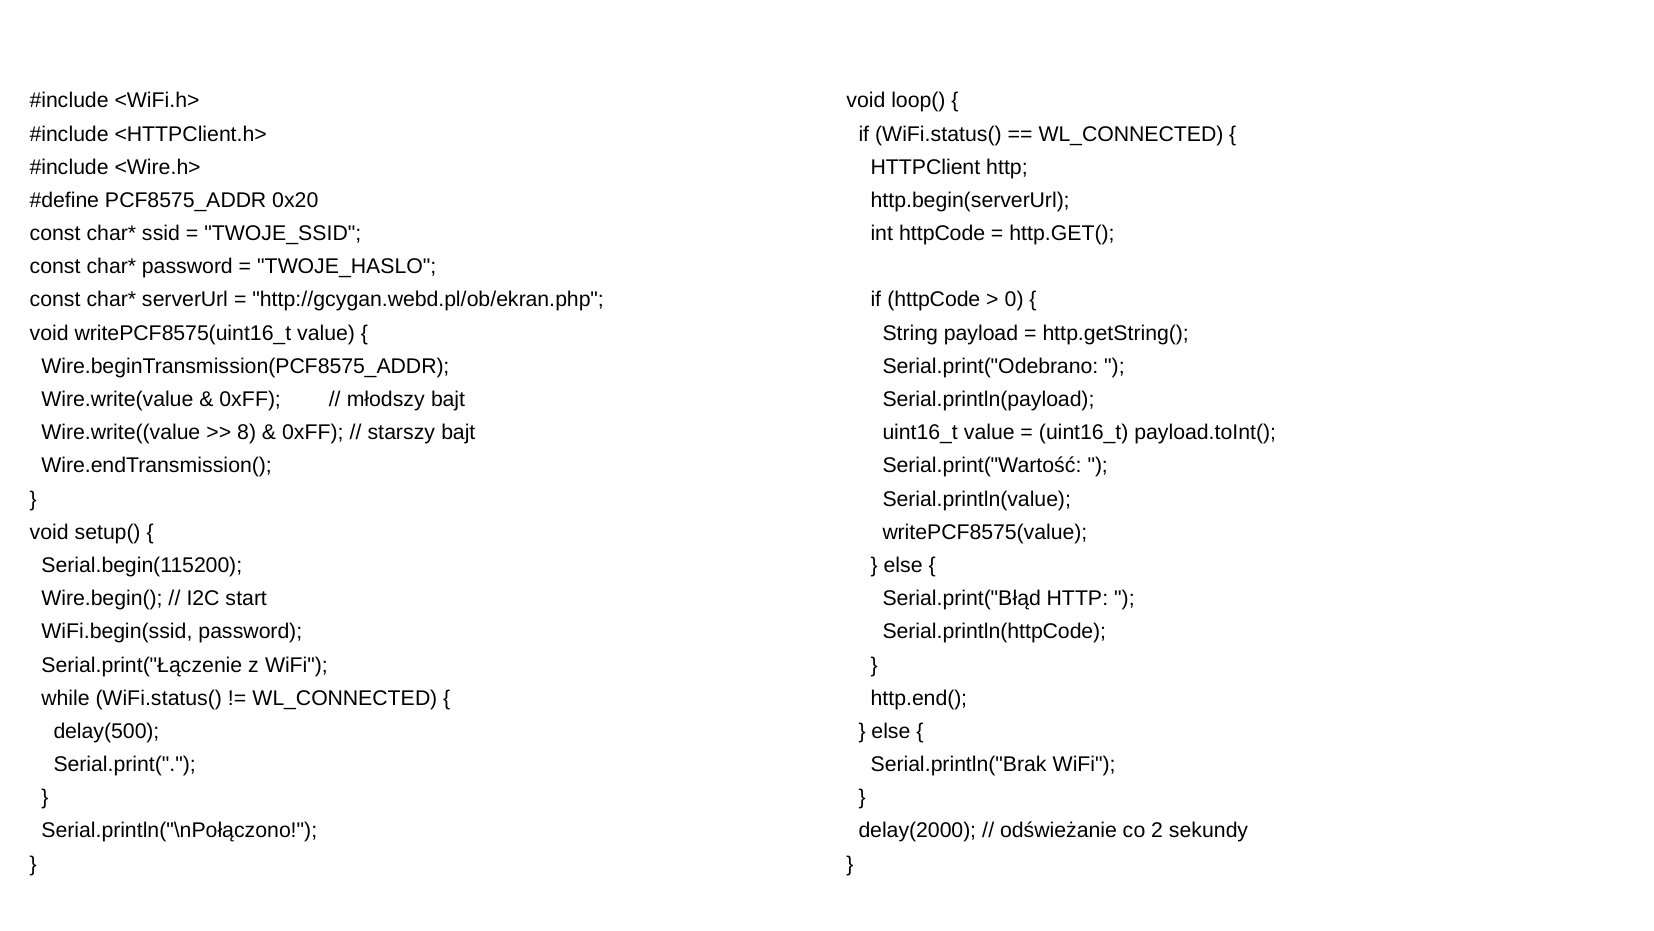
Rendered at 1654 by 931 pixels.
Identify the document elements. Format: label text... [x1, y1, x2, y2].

list #include <WiFi.h> #include <HTTPClient.h> #include <Wire.h> #define PCF8575_ADDR 0x20 const char* ssid = "TWOJE_SSID"; const char* password = "TWOJE_HASLO"; const char* serverUrl = "http://gcygan.webd.pl/ob/ekran.php"; void writePCF8575(uint16_t value) { Wire.beginTransmission(PCF8575_ADDR); Wire.write(value & 0xFF); // młodszy bajt Wire.write((value >> 8) & 0xFF); // starszy bajt Wire.endTransmission(); } void setup() { Serial.begin(115200); Wire.begin(); // I2C start WiFi.begin(ssid, password); Serial.print("Łączenie z WiFi"); while (WiFi.status() != WL_CONNECTED) { delay(500); Serial.print("."); } Serial.println("\nPołączono!"); } [29, 88, 808, 886]
list void loop() { if (WiFi.status() == WL_CONNECTED) { HTTPClient http; http.begin(serverUrl); int httpCode = http.GET(); if (httpCode > 0) { String payload = http.getString(); Serial.print("Odebrano: "); Serial.println(payload); uint16_t value = (uint16_t) payload.toInt(); Serial.print("Wartość: "); Serial.println(value); writePCF8575(value); } else { Serial.print("Błąd HTTP: "); Serial.println(httpCode); } http.end(); } else { Serial.println("Brak WiFi"); } delay(2000); // odświeżanie co 2 sekundy } [846, 88, 1625, 886]
